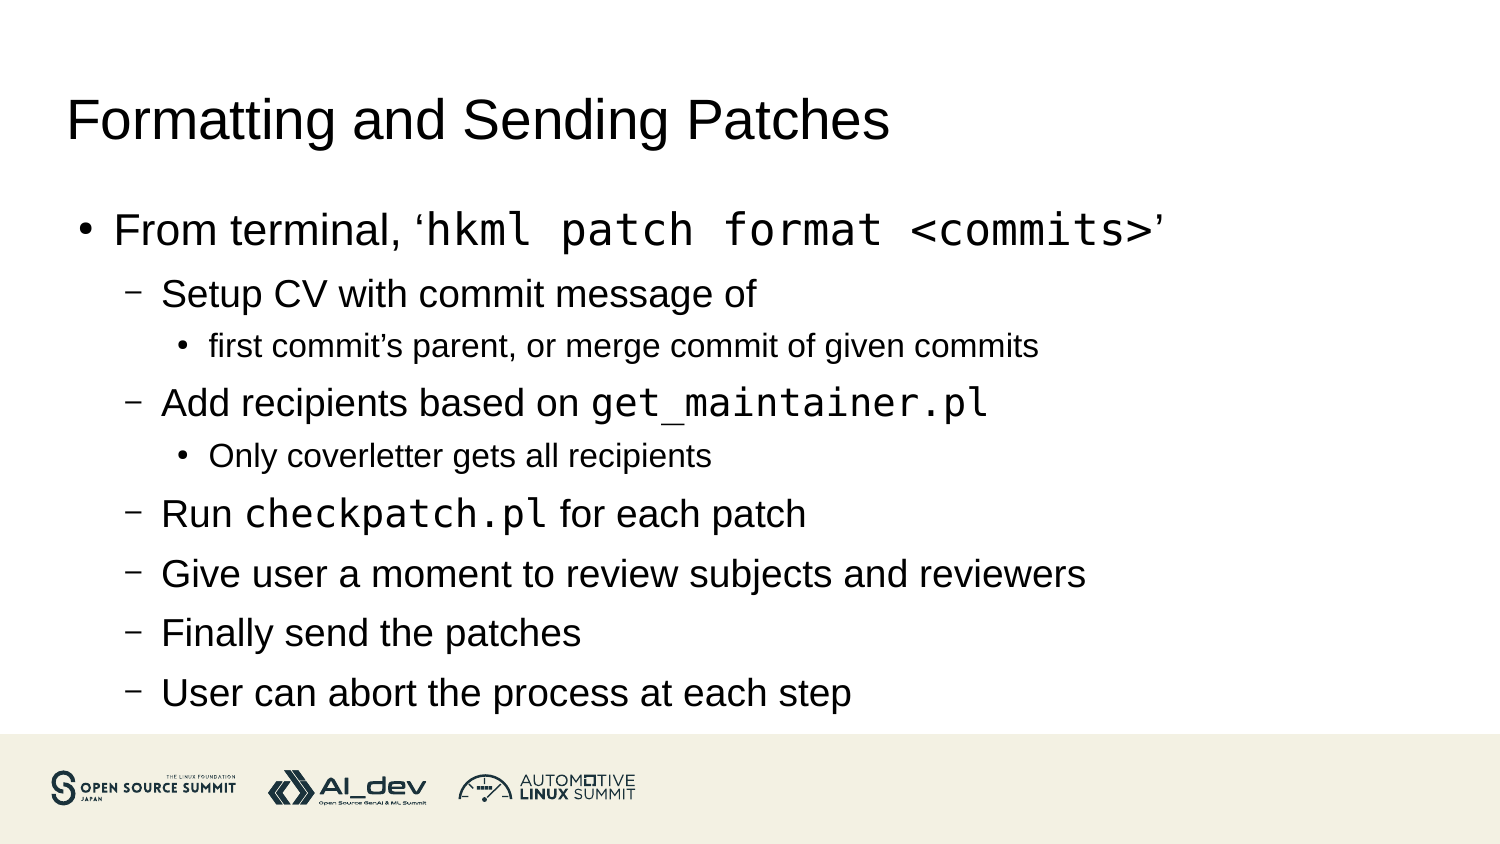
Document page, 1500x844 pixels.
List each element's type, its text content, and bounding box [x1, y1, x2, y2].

list From terminal, ‘hkml patch format <commits>’ Setup CV with commit message of first commit’s parent, or merge commit of given commits Add recipients based on get_maintainer.pl Only coverletter gets all recipients Run checkpatch.pl for each patch Give user a moment to review subjects and reviewers Finally send the patches User can abort the process at each step [51, 189, 1449, 734]
title Formatting and Sending Patches [51, 72, 1449, 167]
